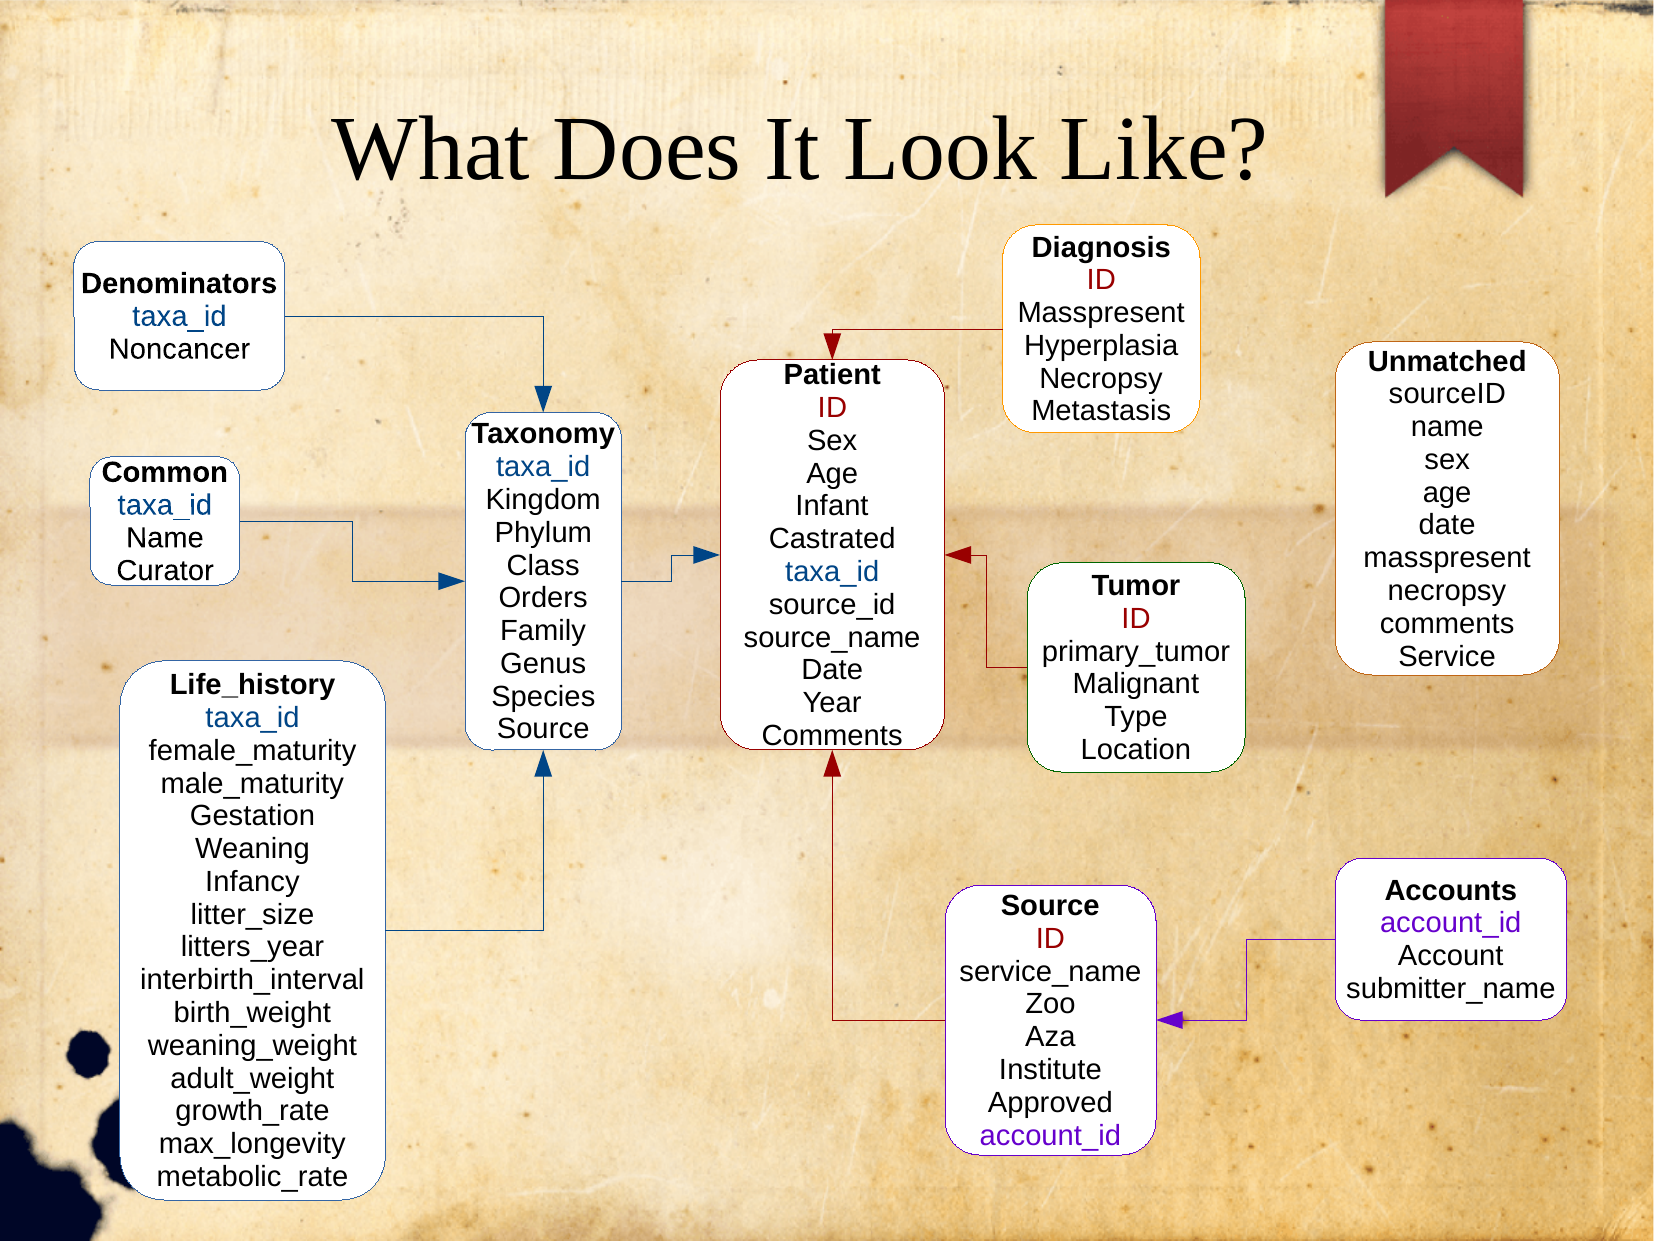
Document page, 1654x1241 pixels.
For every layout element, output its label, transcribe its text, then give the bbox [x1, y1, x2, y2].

text_box Patient ID Sex Age Infant Castrated taxa_id source_id source_name Date Year Comments [720, 359, 945, 750]
title What Does It Look Like? [56, 45, 1546, 253]
text_box Tumor ID primary_tumor Malignant Type Location [1027, 562, 1246, 773]
text_box Source ID service_name Zoo Aza Institute Approved account_id [945, 885, 1157, 1156]
picture [0, 0, 1654, 1241]
text_box Unmatched sourceID name sex age date masspresent necropsy comments Service [1335, 341, 1560, 676]
text_box Diagnosis ID Masspresent Hyperplasia Necropsy Metastasis [1002, 224, 1201, 433]
text_box Life_history taxa_id female_maturity male_maturity Gestation Weaning Infancy litter_size litters_year interbirth_interval birth_weight weaning_weight adult_weight growth_rate max_longevity metabolic_rate [119, 660, 386, 1201]
text_box Denominators taxa_id Noncancer [73, 241, 285, 391]
text_box Common taxa_id Name Curator [89, 456, 240, 586]
text_box Accounts account_id Account submitter_name [1335, 858, 1567, 1021]
text_box Taxonomy taxa_id Kingdom Phylum Class Orders Family Genus Species Source [465, 412, 622, 751]
